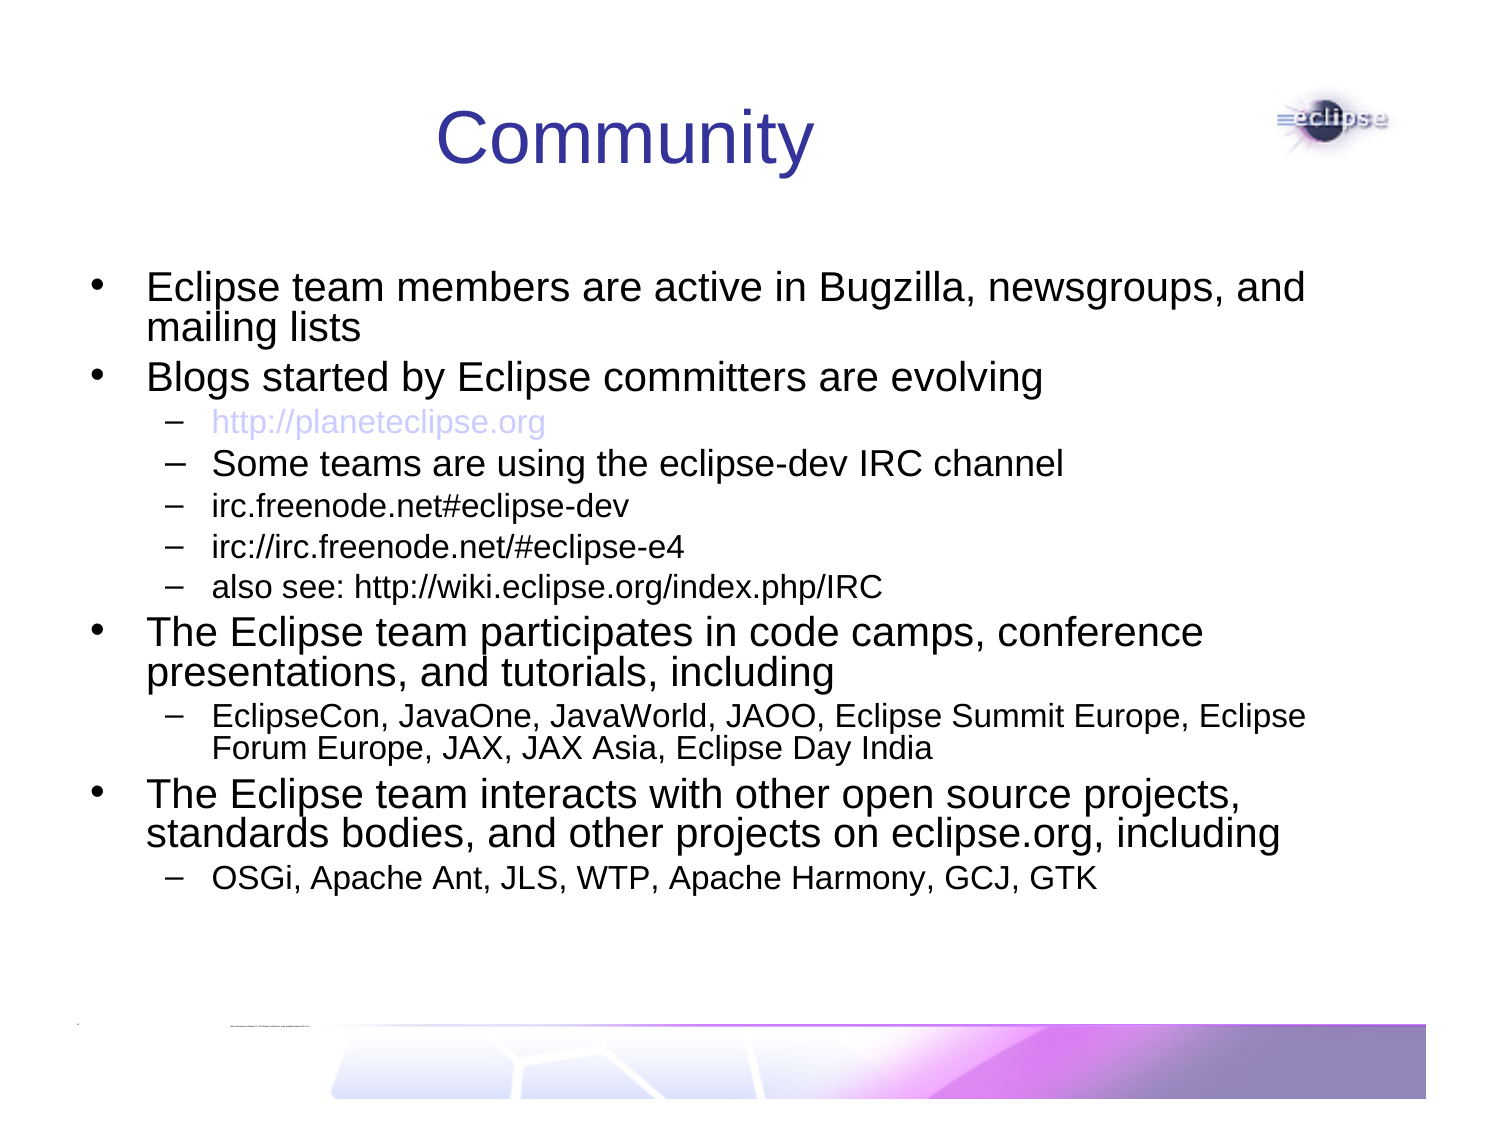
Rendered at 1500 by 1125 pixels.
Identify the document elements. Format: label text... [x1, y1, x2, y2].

title Community [74, 45, 1176, 233]
picture [1257, 42, 1408, 193]
list Eclipse team members are active in Bugzilla, newsgroups, and mailing lists Blogs started by Eclipse committers are evolving http://planeteclipse.org Some teams are using the eclipse-dev IRC channel irc.freenode.net#eclipse-dev irc://irc.freenode.net/#eclipse-e4 also see: http://wiki.eclipse.org/index.php/IRC The Eclipse team participates in code camps, conference presentations, and tutorials, including EclipseCon, JavaOne, JavaWorld, JAOO, Eclipse Summit Europe, Eclipse Forum Europe, JAX, JAX Asia, Eclipse Day India The Eclipse team interacts with other open source projects, standards bodies, and other projects on eclipse.org, including OSGi, Apache Ant, JLS, WTP, Apache Harmony, GCJ, GTK [75, 262, 1426, 1006]
picture [225, 1024, 1426, 1099]
